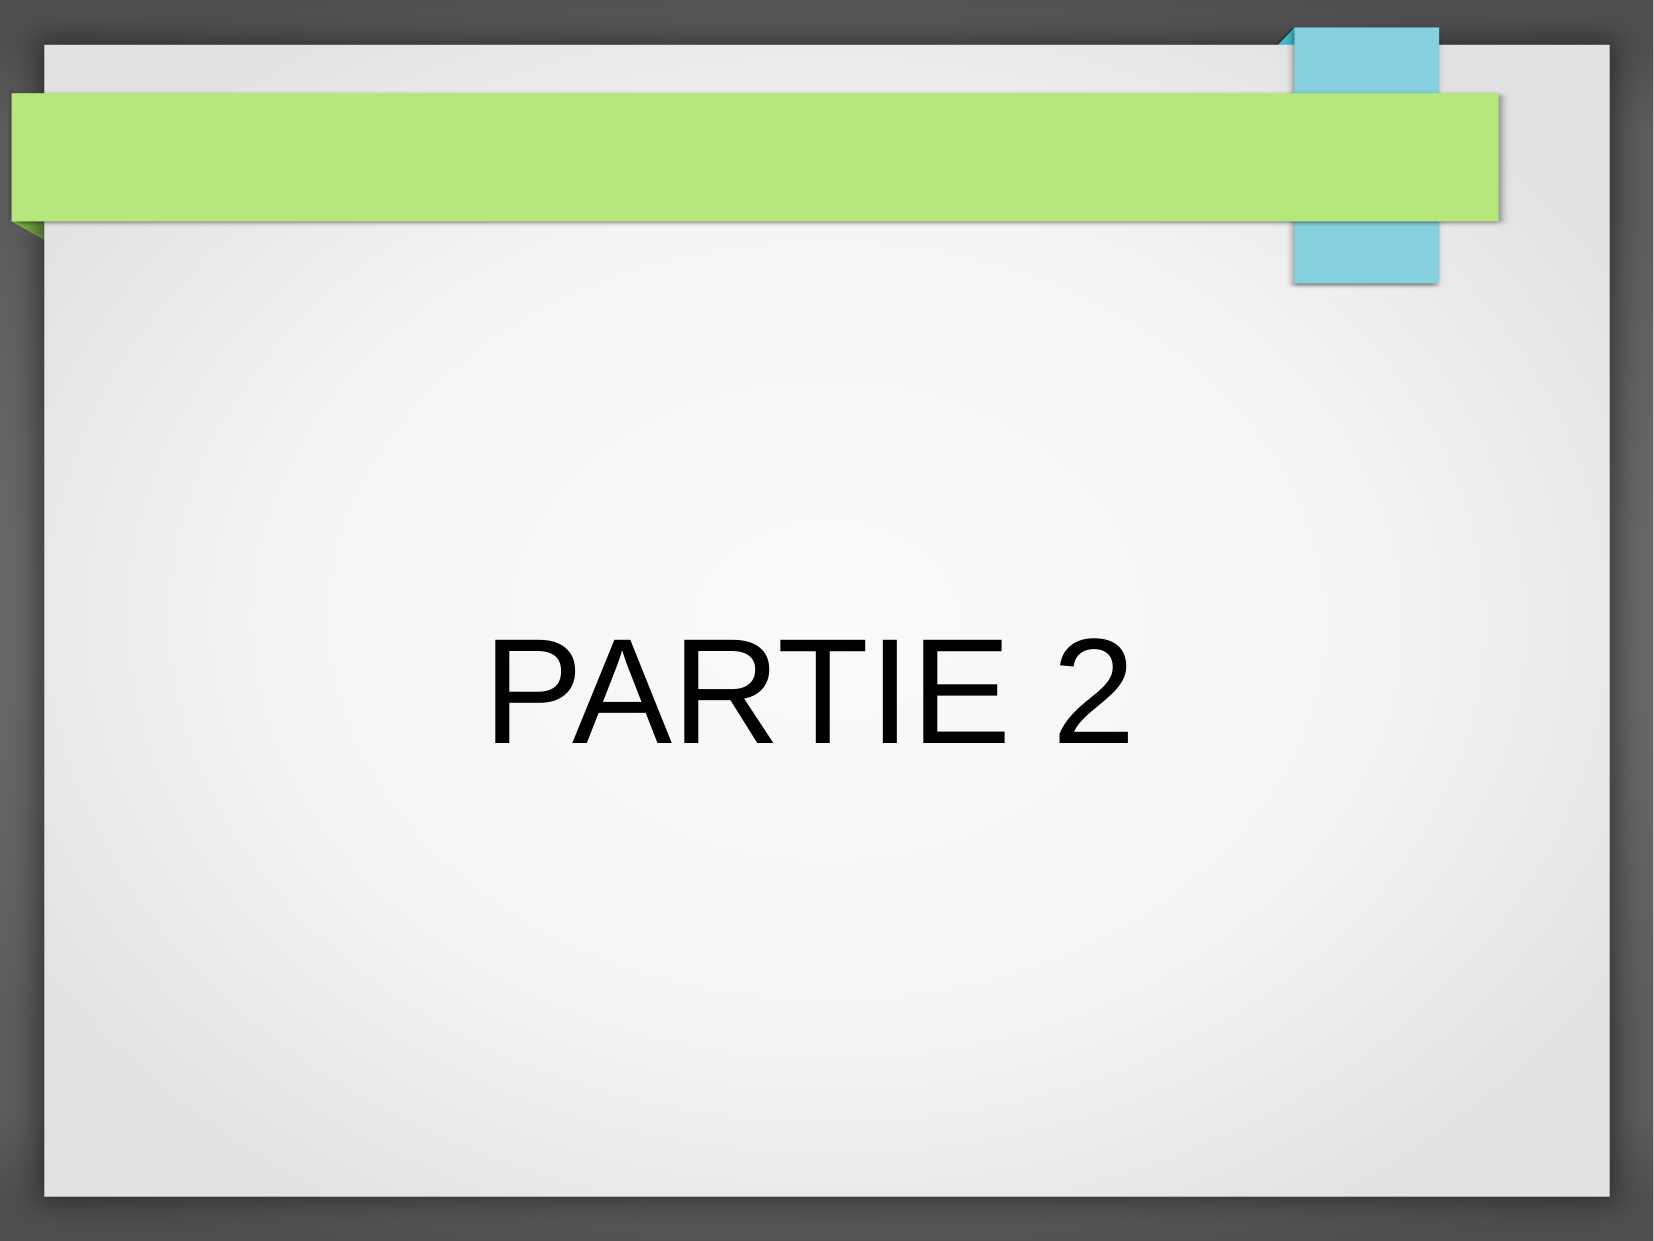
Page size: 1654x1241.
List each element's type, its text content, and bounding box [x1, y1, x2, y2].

picture [0, 0, 1654, 1241]
list PARTIE 2 [82, 343, 1538, 1063]
